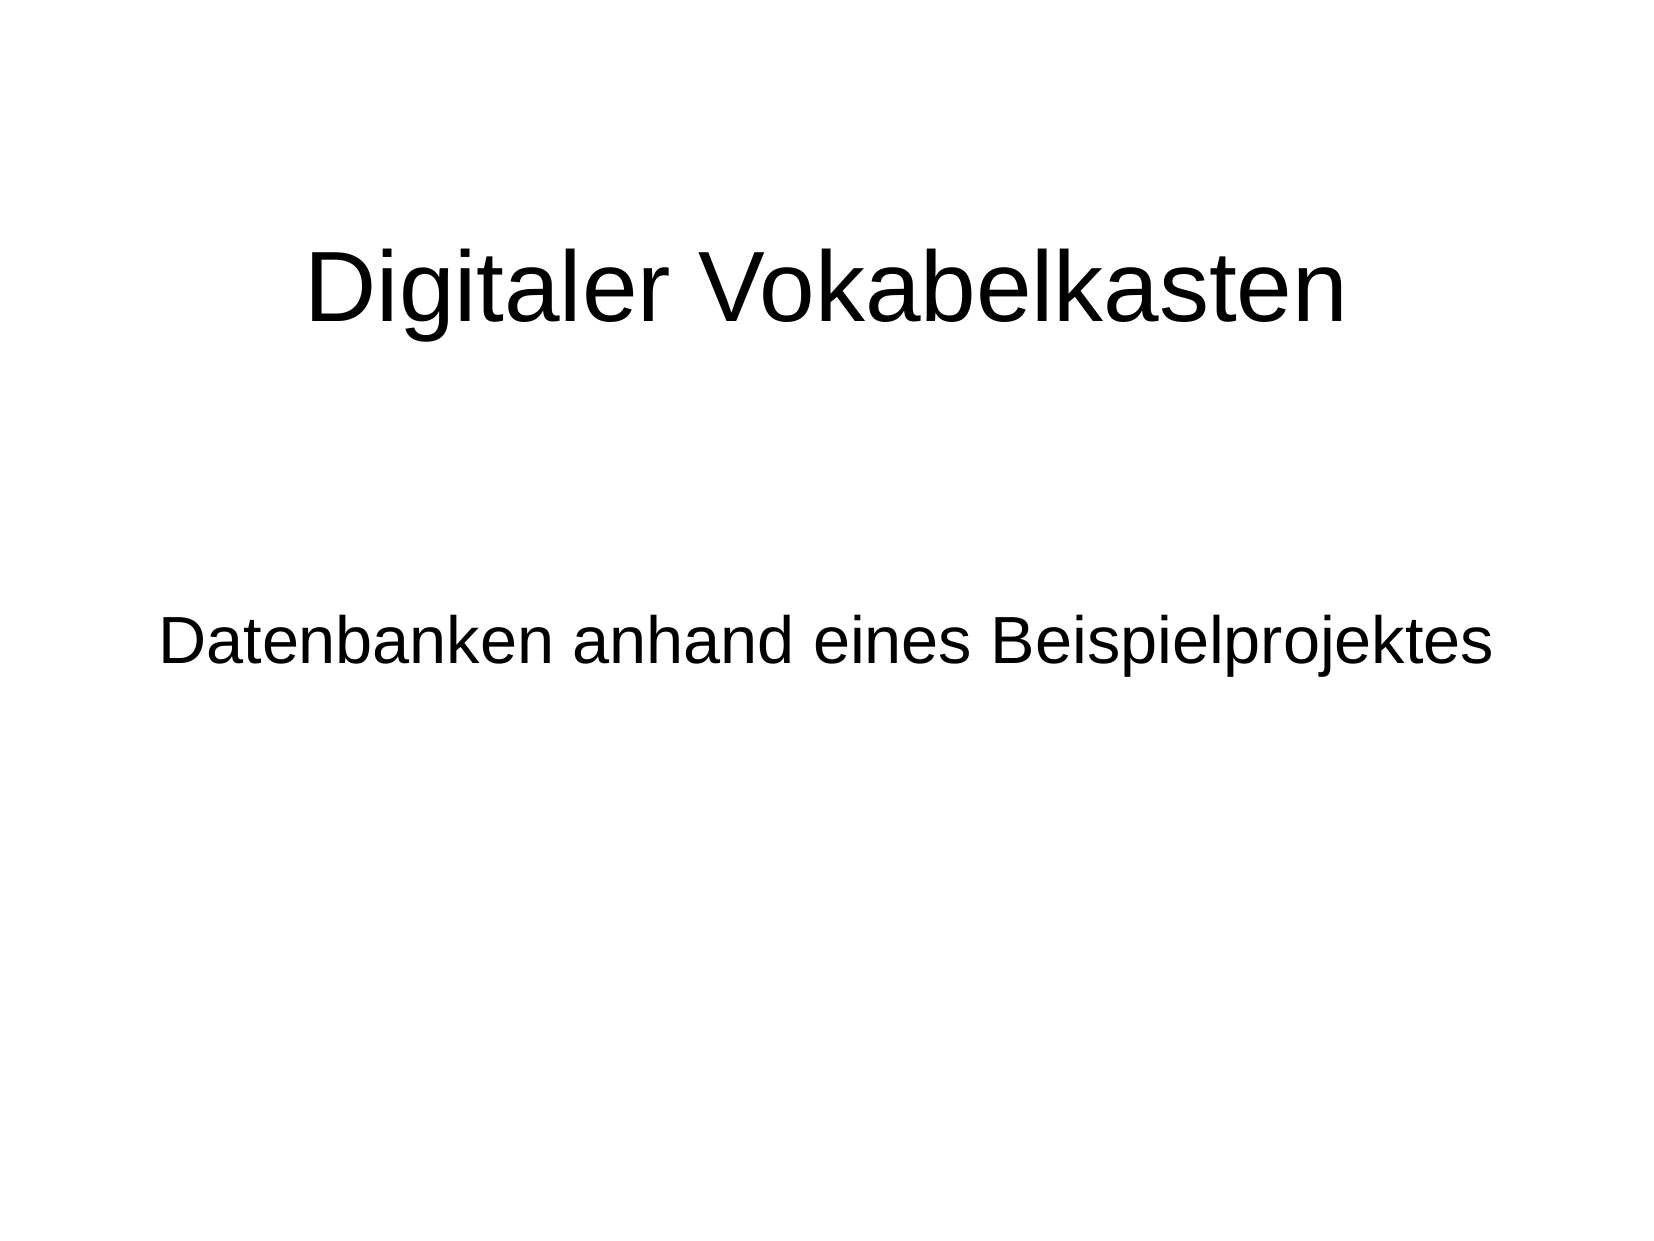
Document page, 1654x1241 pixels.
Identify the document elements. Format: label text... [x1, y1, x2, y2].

subtitle Digitaler Vokabelkasten Datenbanken anhand eines Beispielprojektes [82, 49, 1571, 1010]
